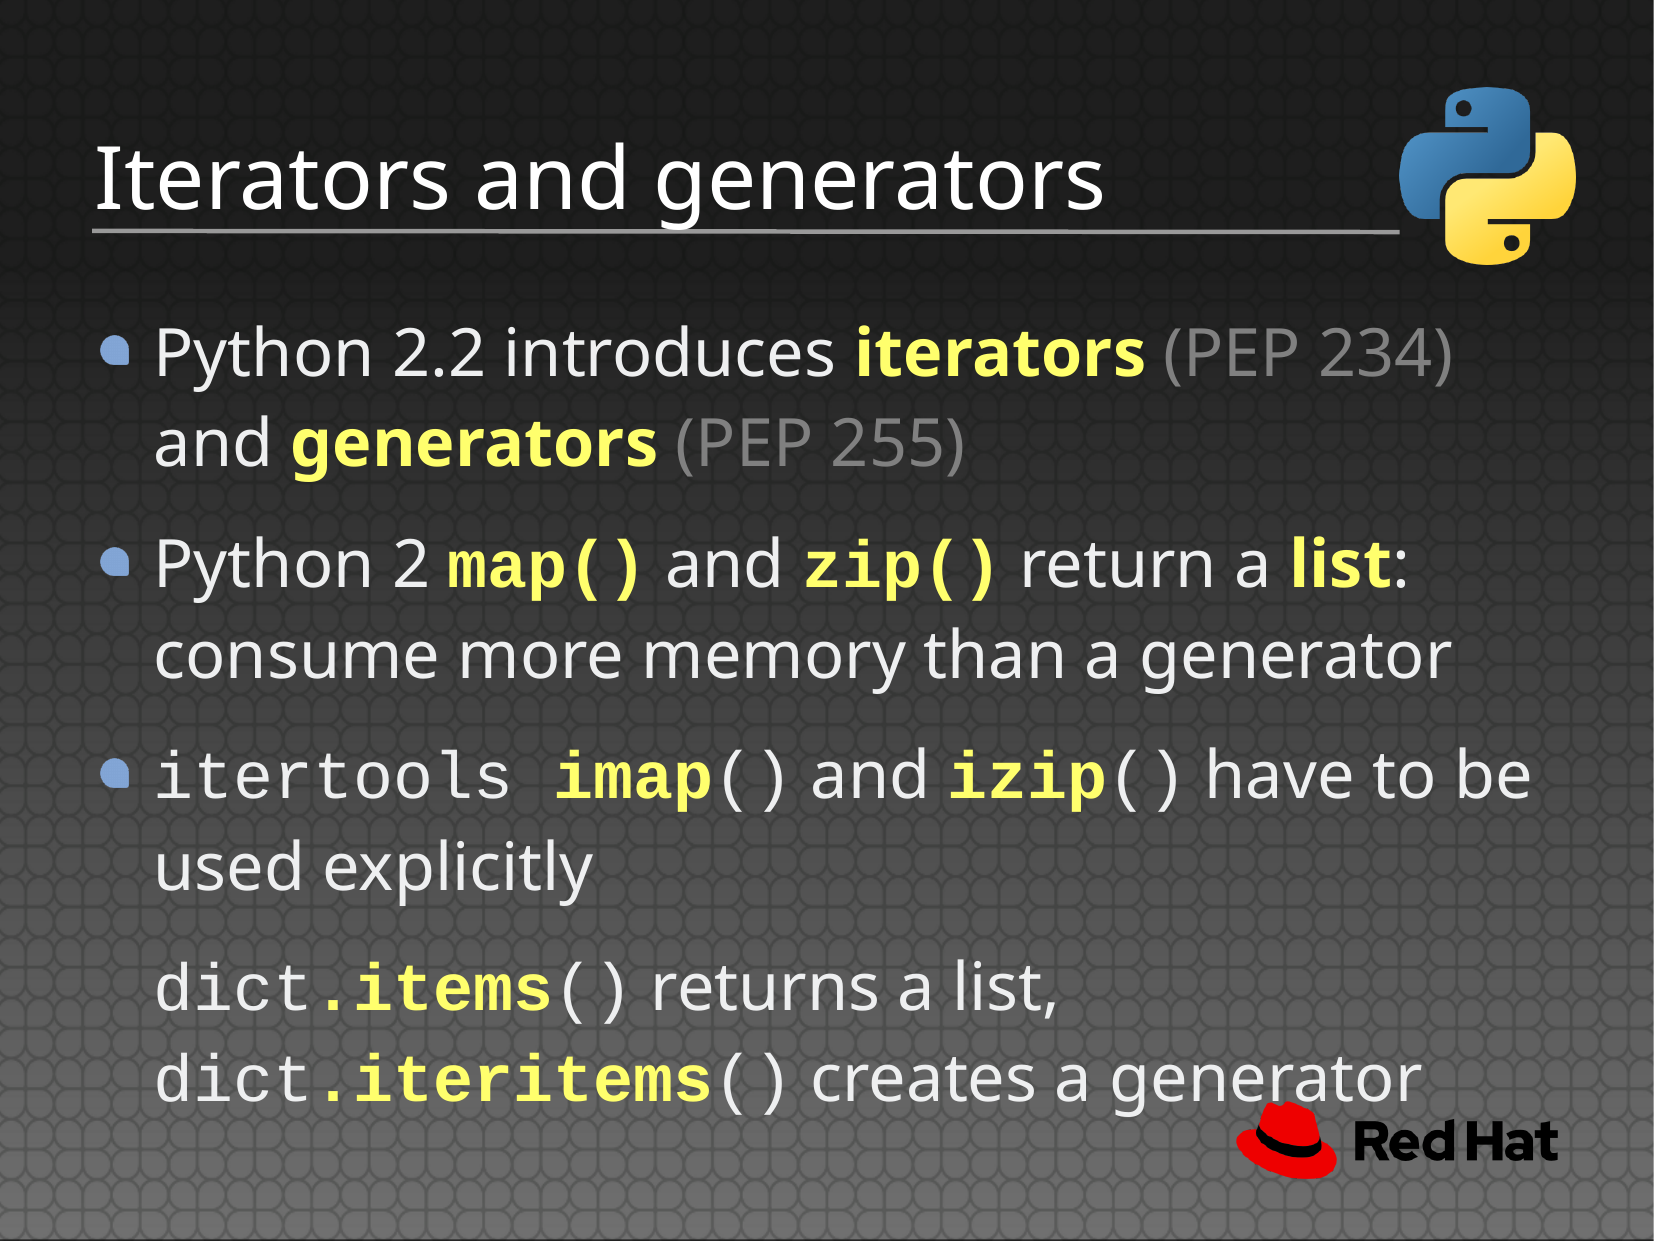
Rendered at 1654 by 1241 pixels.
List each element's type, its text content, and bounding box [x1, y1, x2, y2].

list Python 2.2 introduces iterators (PEP 234) and generators (PEP 255) Python 2 map() and zip() return a list: consume more memory than a generator itertools imap() and izip() have to be used explicitly dict.items() returns a list, dict.iteritems() creates a generator [82, 304, 1571, 1080]
title Iterators and generators [94, 100, 1426, 251]
picture [0, 0, 1654, 1241]
